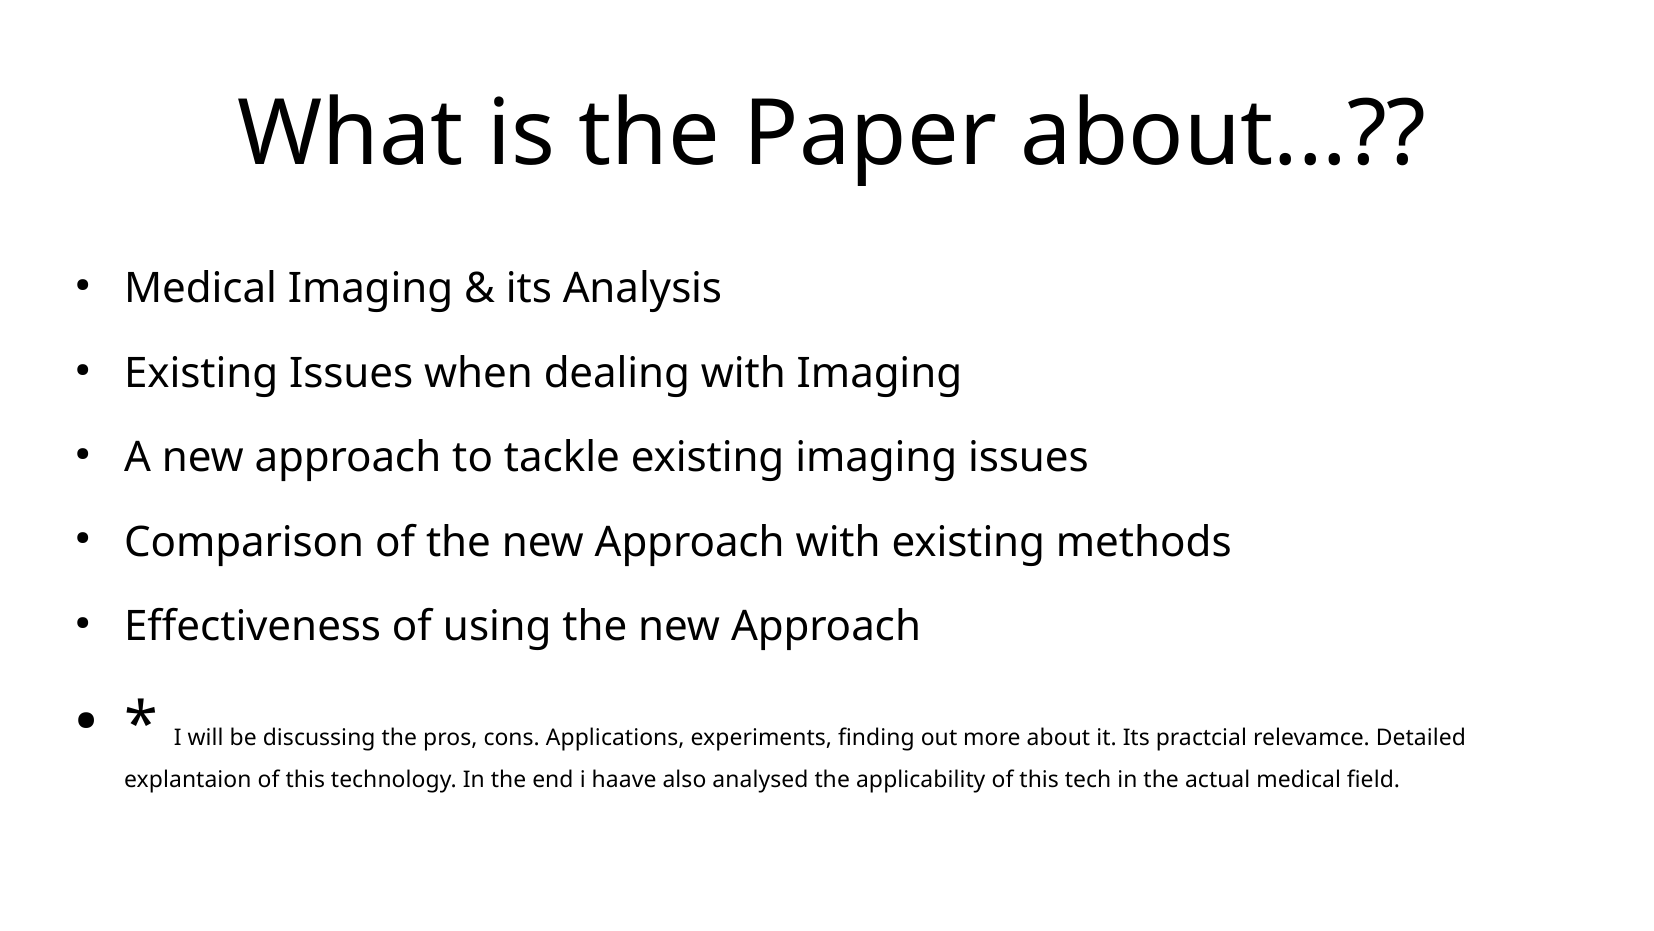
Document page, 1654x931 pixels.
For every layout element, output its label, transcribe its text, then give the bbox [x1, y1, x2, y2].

list Medical Imaging & its Analysis Existing Issues when dealing with Imaging A new approach to tackle existing imaging issues Comparison of the new Approach with existing methods Effectiveness of using the new Approach * I will be discussing the pros, cons. Applications, experiments, finding out more about it. Its practcial relevamce. Detailed explantaion of this technology. In the end i haave also analysed the applicability of this tech in the actual medical field. [59, 257, 1548, 798]
title What is the Paper about...?? [88, 51, 1577, 207]
